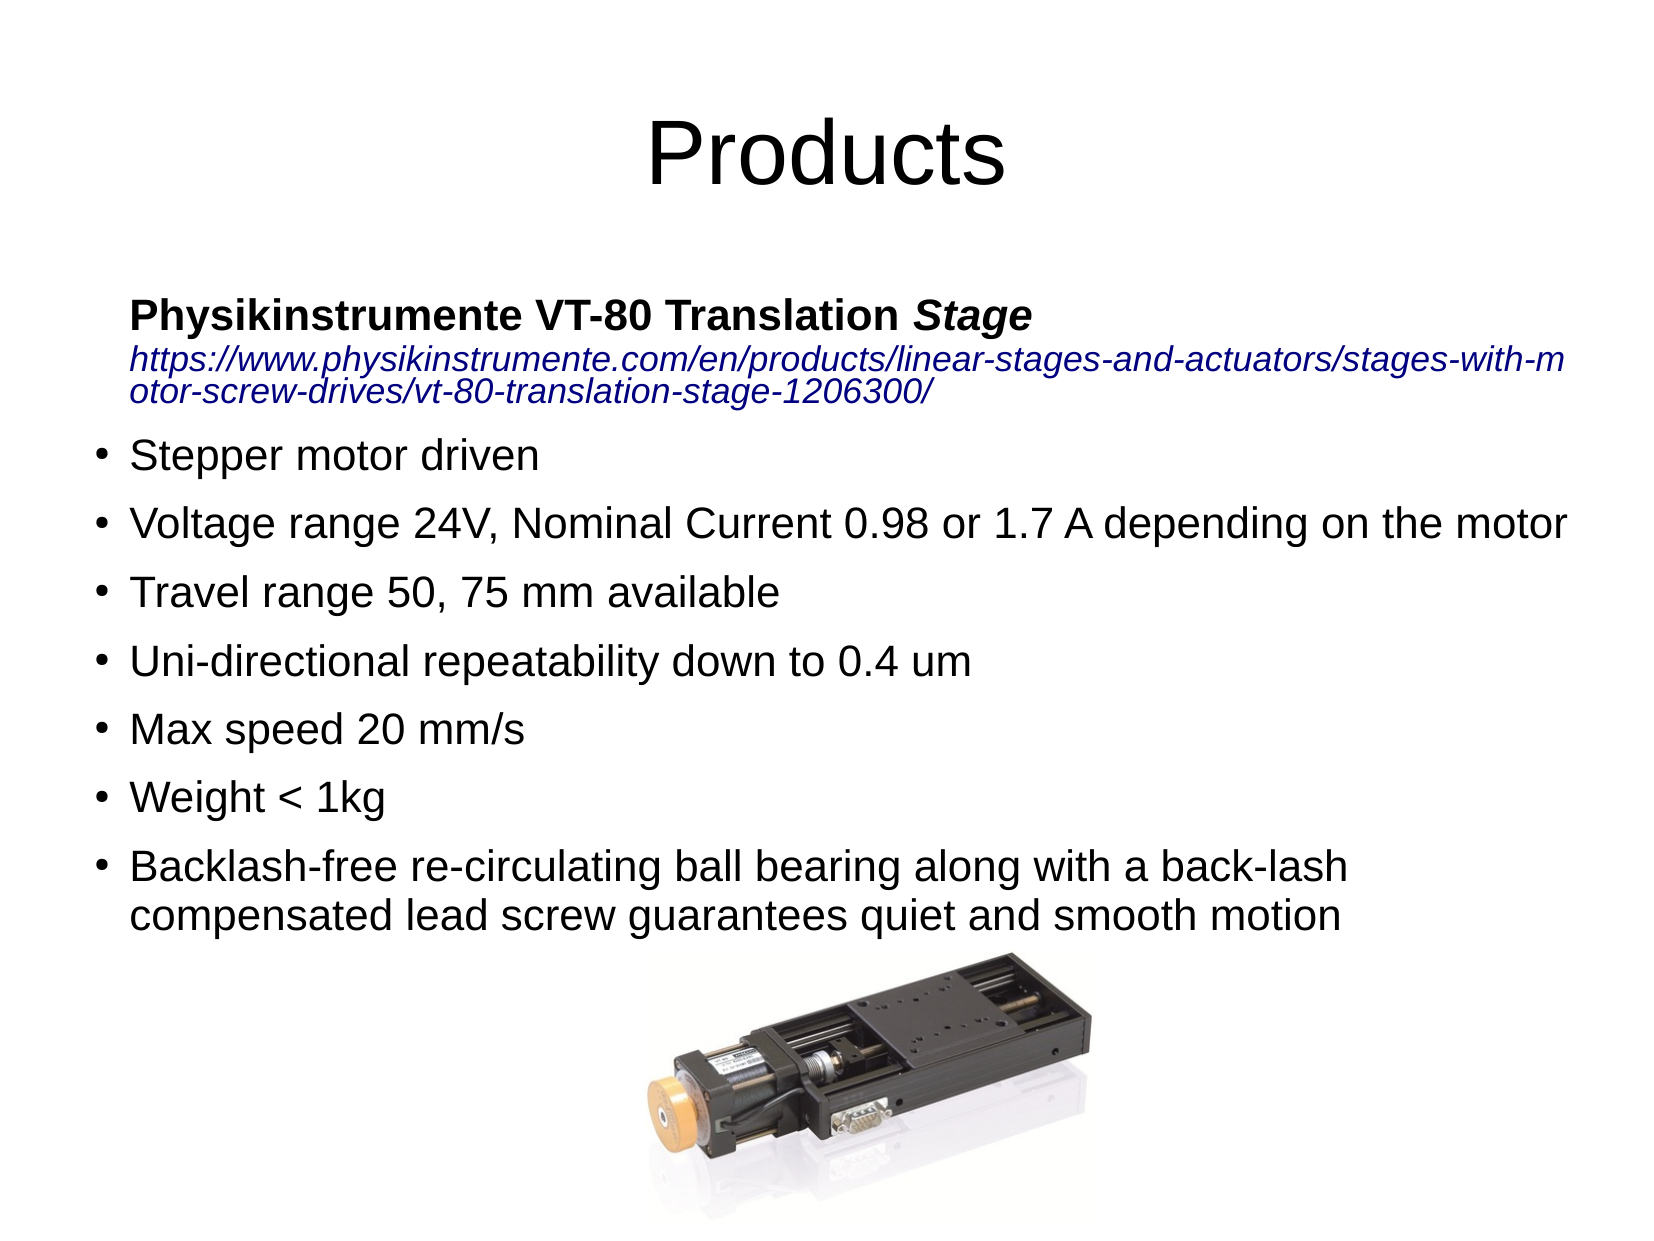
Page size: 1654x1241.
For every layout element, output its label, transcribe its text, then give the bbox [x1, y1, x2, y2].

title Products [82, 49, 1571, 257]
list Physikinstrumente VT-80 Translation Stage https://www.physikinstrumente.com/en/products/linear-stages-and-actuators/stages-with-motor-screw-drives/vt-80-translation-stage-1206300/ Stepper motor driven Voltage range 24V, Nominal Current 0.98 or 1.7 A depending on the motor Travel range 50, 75 mm available Uni-directional repeatability down to 0.4 um Max speed 20 mm/s Weight < 1kg Backlash-free re-circulating ball bearing along with a back-lash compensated lead screw guarantees quiet and smooth motion [82, 290, 1571, 1010]
picture [645, 1010, 1096, 1224]
